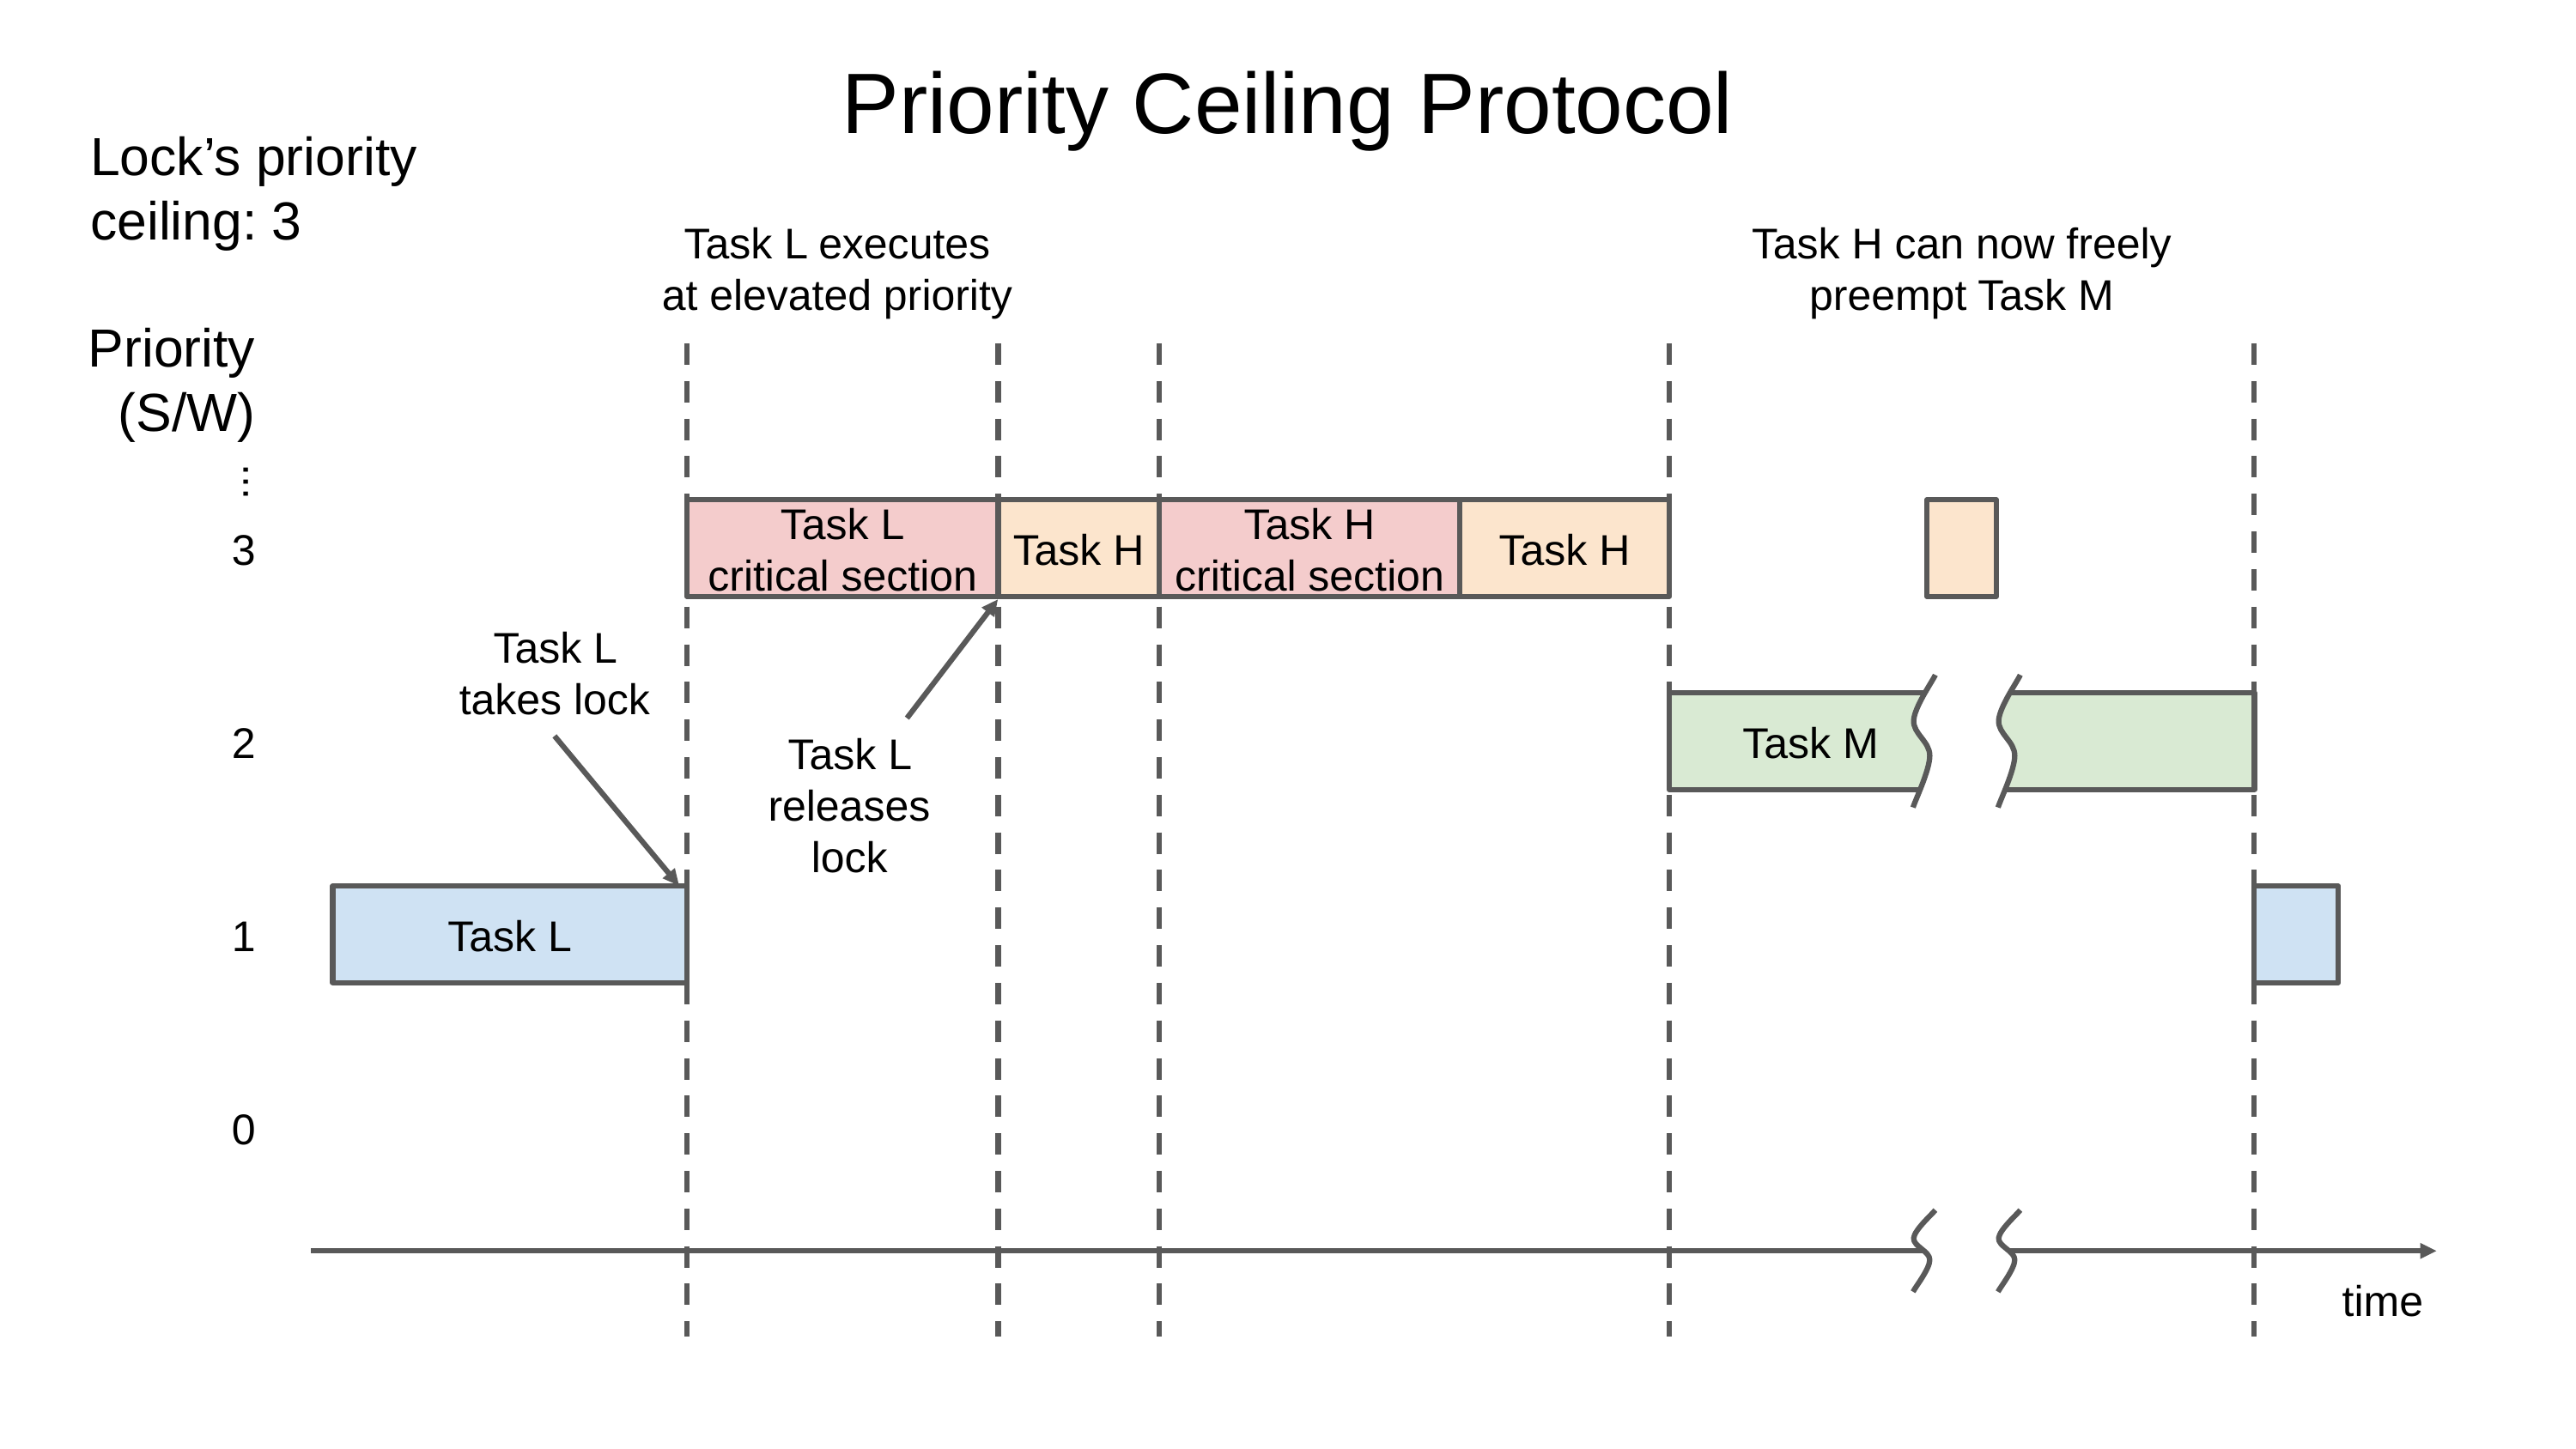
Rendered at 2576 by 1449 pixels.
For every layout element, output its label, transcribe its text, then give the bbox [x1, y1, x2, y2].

text_box 3 [128, 488, 269, 608]
text_box Task H can now freely preempt Task M [1731, 203, 2192, 332]
text_box Task H critical section [1159, 500, 1460, 597]
text_box Priority Ceiling Protocol [663, 0, 1913, 199]
text_box Lock’s priority ceiling: 3 [77, 109, 566, 264]
text_box 1 [128, 875, 269, 994]
text_box [2002, 693, 2255, 790]
text_box 0 [128, 1068, 269, 1187]
text_box Task H [999, 500, 1159, 597]
text_box Task L critical section [686, 500, 999, 597]
text_box Priority (S/W) [64, 307, 269, 447]
text_box [1917, 663, 2012, 823]
text_box Task L [332, 886, 687, 983]
text_box [1923, 1171, 2008, 1331]
text_box Task L executes at elevated priority [647, 203, 1027, 332]
text_box [1927, 500, 1996, 597]
text_box time [2275, 1261, 2490, 1337]
text_box [1923, 1255, 1927, 1268]
text_box [2002, 1228, 2008, 1246]
text_box [2254, 886, 2339, 983]
text_box Task M [1668, 693, 1926, 790]
text_box 2 [128, 682, 269, 801]
text_box Task L takes lock [433, 607, 677, 737]
text_box Task L releases lock [727, 713, 971, 894]
text_box Task H [1460, 500, 1670, 597]
text_box ... [171, 420, 290, 544]
